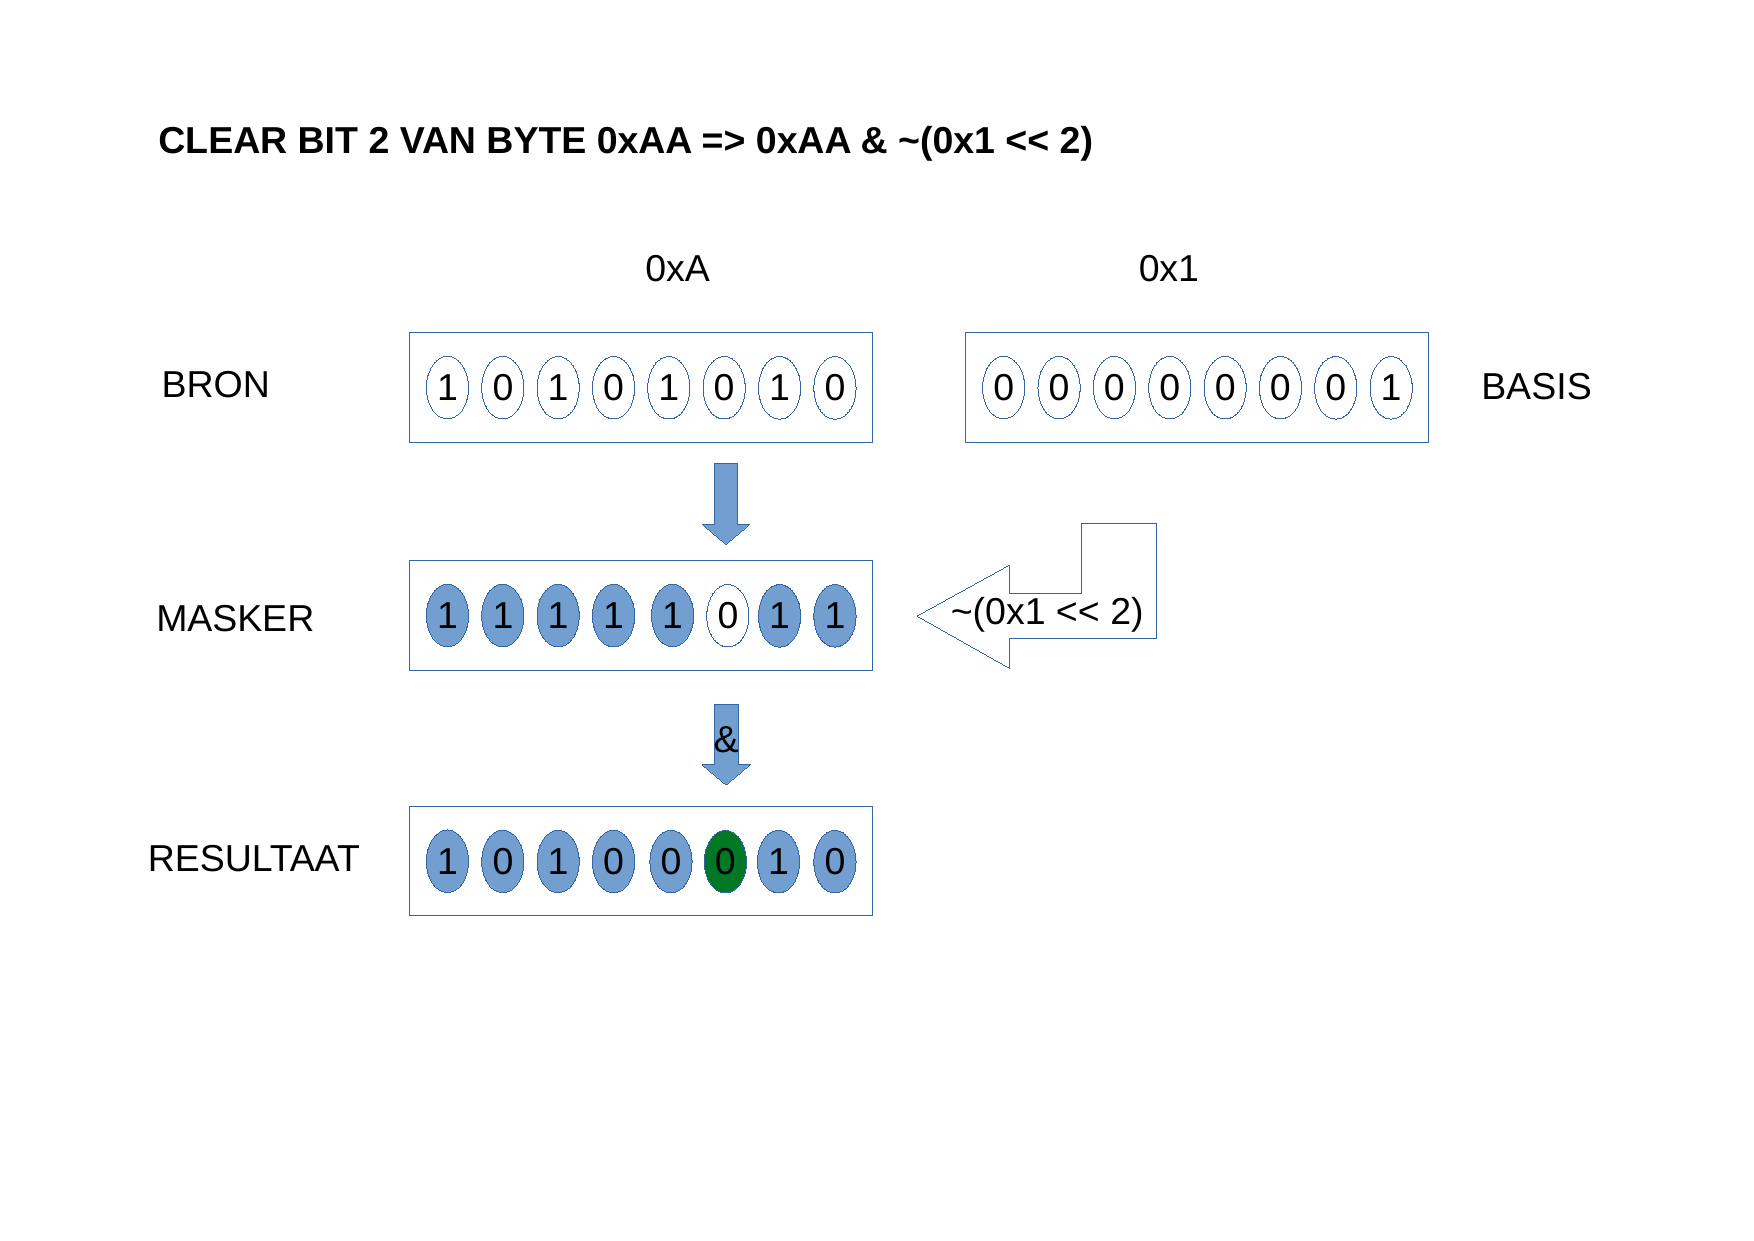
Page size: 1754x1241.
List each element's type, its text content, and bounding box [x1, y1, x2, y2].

text_box 1 [426, 584, 469, 647]
text_box 1 [426, 356, 469, 419]
text_box 0 [1148, 356, 1191, 419]
text_box 0x1 [1124, 240, 1244, 305]
text_box 1 [592, 584, 635, 647]
text_box 0 [649, 830, 693, 893]
text_box 1 [1370, 356, 1413, 420]
text_box 0 [1037, 356, 1081, 419]
text_box 1 [758, 356, 801, 420]
text_box 0 [703, 356, 746, 419]
text_box 1 [647, 356, 690, 419]
text_box 0 [1204, 356, 1247, 419]
text_box 0 [592, 356, 635, 419]
text_box 1 [537, 830, 580, 893]
text_box & [722, 728, 729, 736]
text_box 0 [982, 356, 1025, 419]
text_box 0 [1093, 356, 1136, 419]
text_box & [717, 740, 727, 750]
text_box [702, 463, 750, 545]
text_box & [702, 704, 751, 785]
text_box 0 [592, 830, 635, 893]
text_box RESULTAAT [133, 829, 399, 936]
text_box 0 [813, 356, 857, 420]
text_box 0 [481, 356, 524, 419]
text_box 0 [704, 830, 747, 893]
text_box 0 [1314, 356, 1357, 420]
text_box 0xA [630, 240, 734, 313]
text_box 1 [757, 830, 800, 893]
text_box MASKER [141, 589, 344, 696]
text_box 1 [537, 356, 580, 419]
text_box 1 [426, 829, 469, 893]
text_box 0 [1259, 356, 1302, 419]
text_box BASIS [1466, 357, 1643, 464]
text_box 0 [706, 584, 749, 647]
text_box 1 [481, 584, 524, 647]
text_box 0 [813, 830, 857, 893]
text_box 1 [537, 584, 580, 647]
text_box CLEAR BIT 2 VAN BYTE 0xAA => 0xAA & ~(0x1 << 2) [143, 111, 1164, 211]
text_box 1 [651, 584, 694, 647]
text_box BRON [146, 355, 295, 434]
text_box ~(0x1 << 2) [936, 582, 1178, 682]
text_box 1 [758, 584, 801, 648]
text_box 0 [481, 830, 524, 893]
text_box 1 [813, 584, 857, 648]
